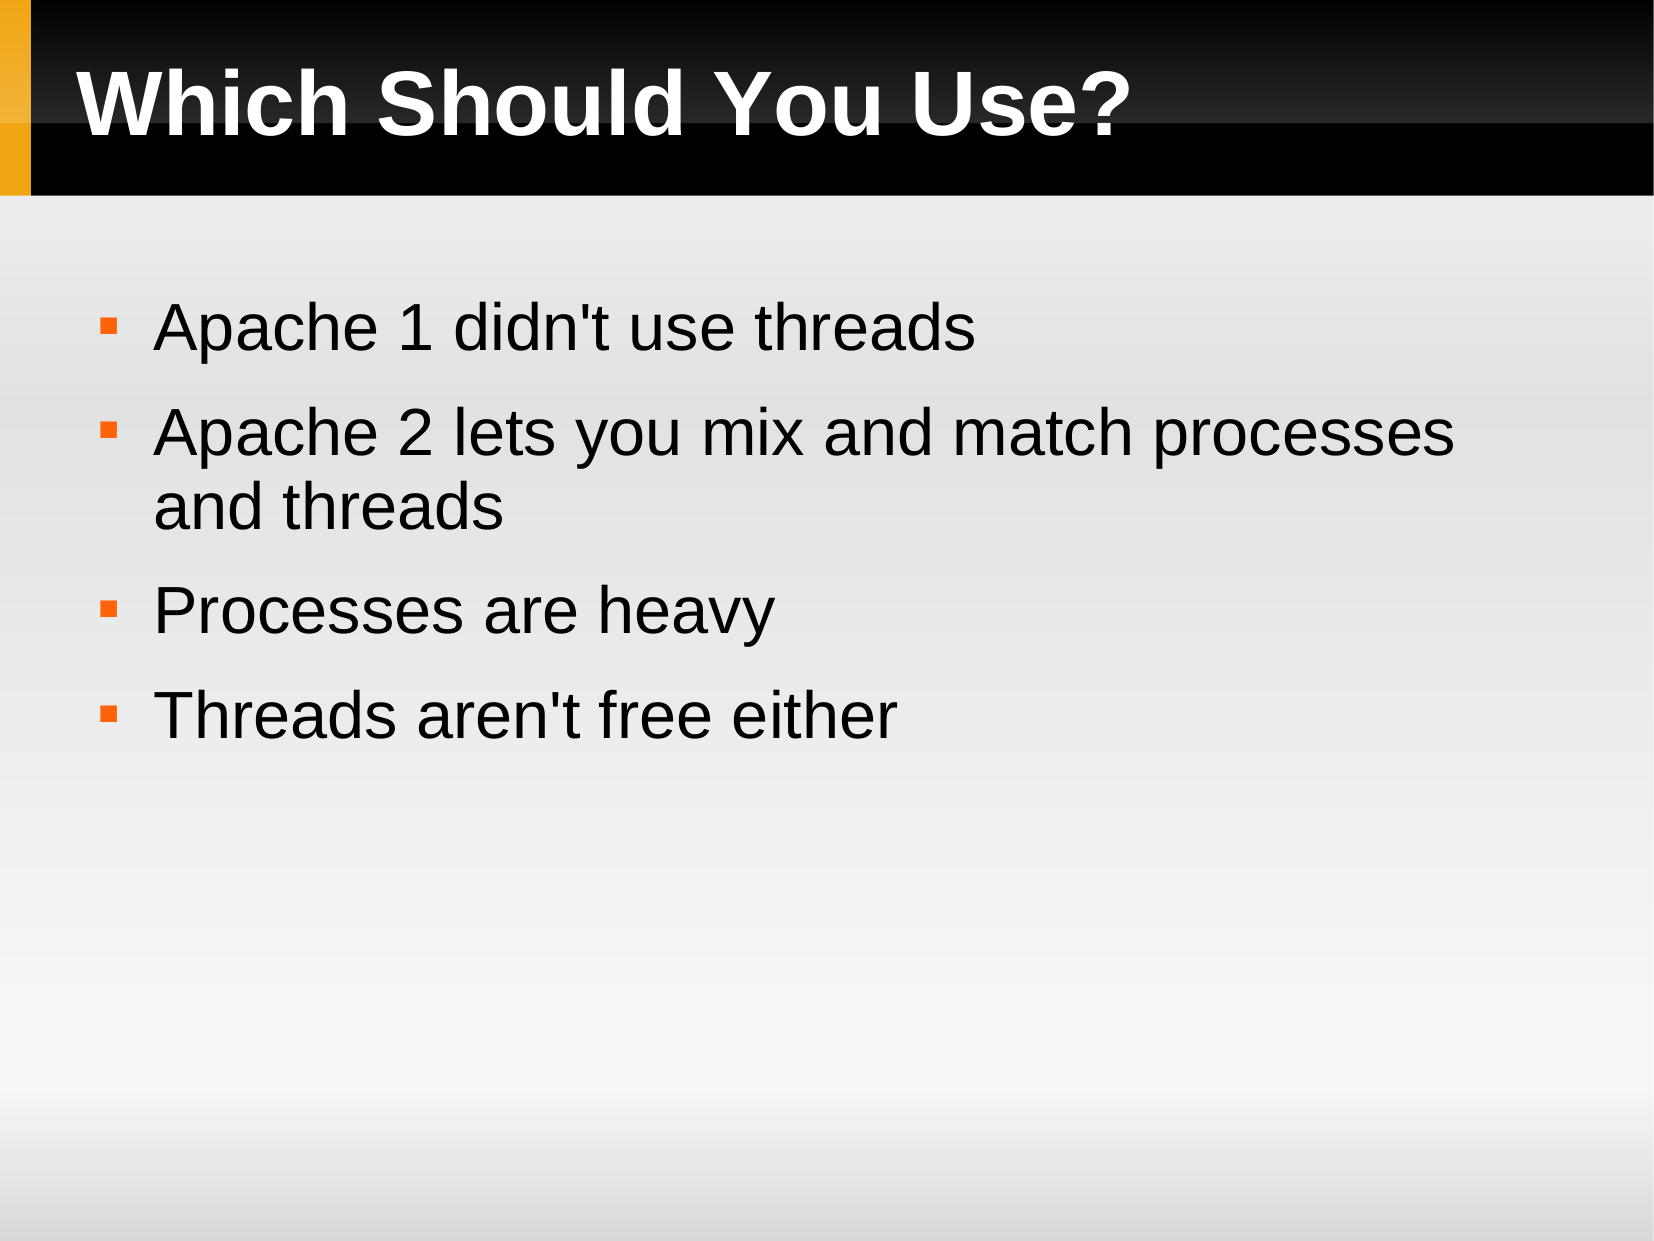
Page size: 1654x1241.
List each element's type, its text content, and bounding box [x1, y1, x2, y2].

list Apache 1 didn't use threads Apache 2 lets you mix and match processes and threads Processes are heavy Threads aren't free either [82, 290, 1571, 1109]
picture [0, 0, 1654, 1241]
title Which Should You Use? [76, 0, 1565, 208]
